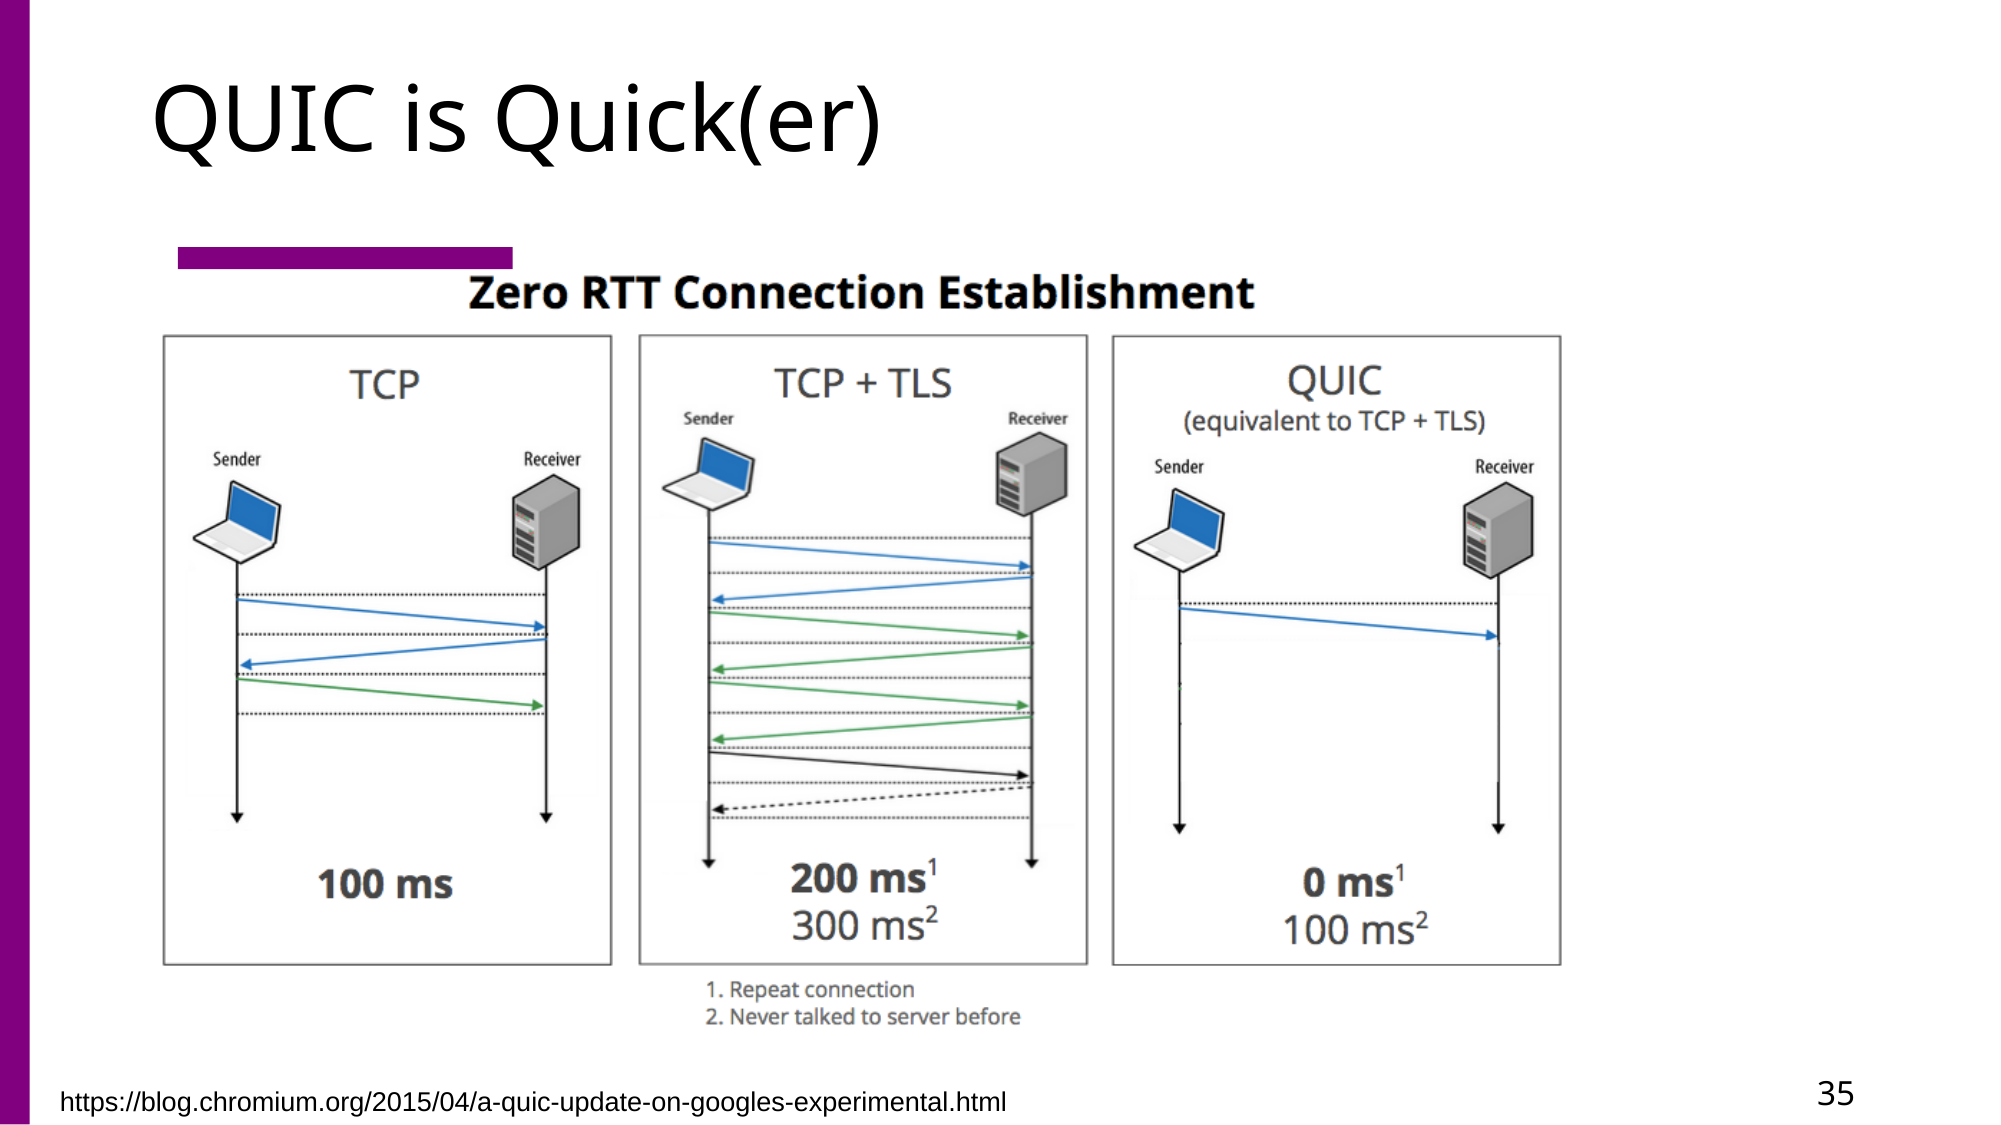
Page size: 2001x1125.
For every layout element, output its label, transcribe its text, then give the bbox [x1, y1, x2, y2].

picture [150, 270, 1579, 1039]
title QUIC is Quick(er) [99, 29, 1801, 201]
text_box https://blog.chromium.org/2015/04/a-quic-update-on-googles-experimental.html [45, 1079, 1321, 1125]
